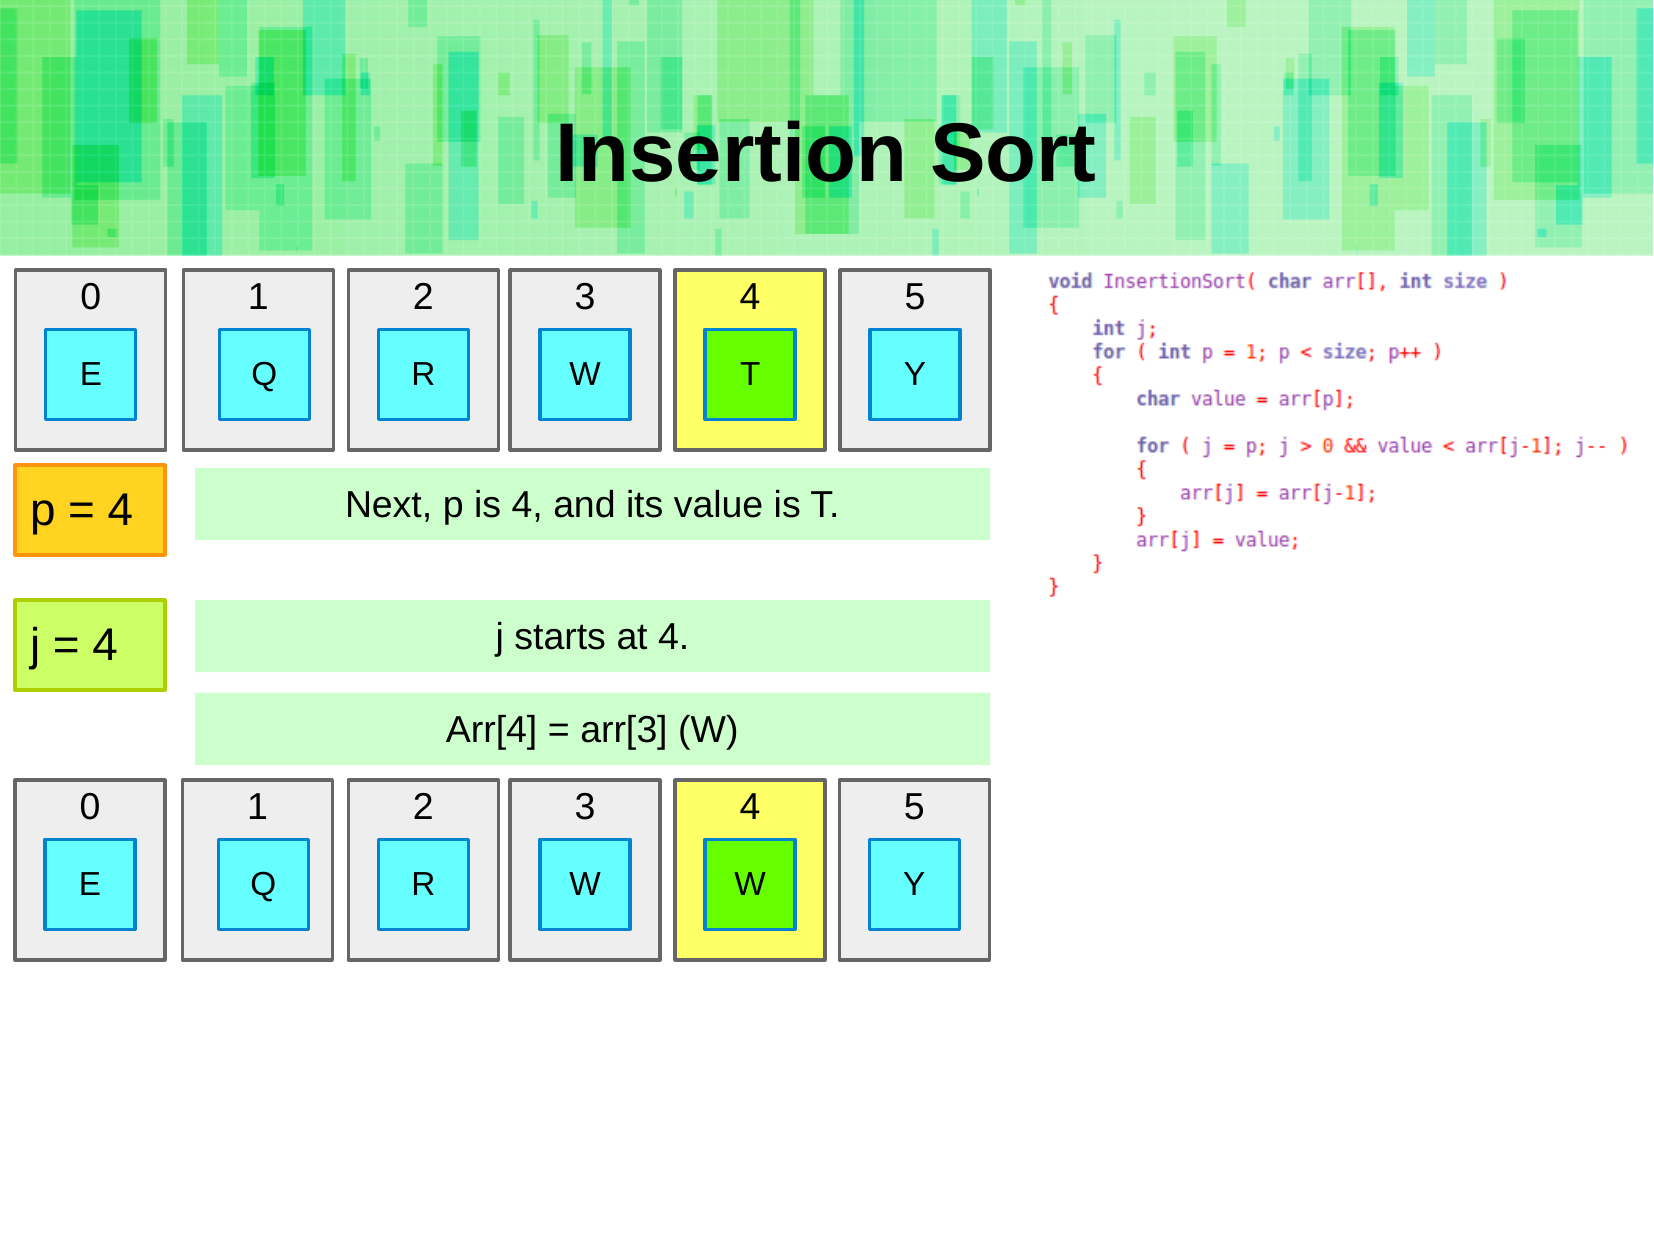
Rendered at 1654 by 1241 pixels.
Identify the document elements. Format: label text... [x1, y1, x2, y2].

text_box R [378, 329, 469, 420]
text_box T [705, 329, 796, 420]
text_box 2 [348, 780, 499, 961]
text_box 3 [510, 780, 661, 961]
text_box Next, p is 4, and its value is T. [195, 467, 991, 541]
text_box j = 4 [15, 600, 166, 691]
text_box 4 [675, 780, 826, 961]
text_box 5 [839, 780, 990, 961]
text_box 2 [348, 270, 499, 451]
text_box R [378, 839, 469, 930]
picture [0, 0, 1654, 1241]
text_box p = 4 [15, 465, 166, 556]
text_box 0 [15, 780, 166, 961]
text_box Q [219, 329, 310, 420]
text_box W [540, 839, 631, 930]
text_box W [705, 839, 796, 930]
text_box j starts at 4. [195, 600, 991, 673]
text_box Y [870, 329, 961, 420]
text_box E [45, 839, 136, 930]
text_box 5 [840, 270, 991, 451]
text_box 1 [182, 780, 333, 961]
text_box Arr[4] = arr[3] (W) [195, 692, 991, 766]
text_box 4 [675, 270, 826, 451]
text_box E [45, 329, 136, 420]
text_box Q [218, 839, 309, 930]
text_box 1 [183, 270, 334, 451]
title Insertion Sort [82, 49, 1571, 257]
text_box Y [869, 839, 960, 930]
text_box 0 [15, 270, 166, 451]
text_box 3 [510, 270, 661, 451]
text_box W [540, 329, 631, 420]
